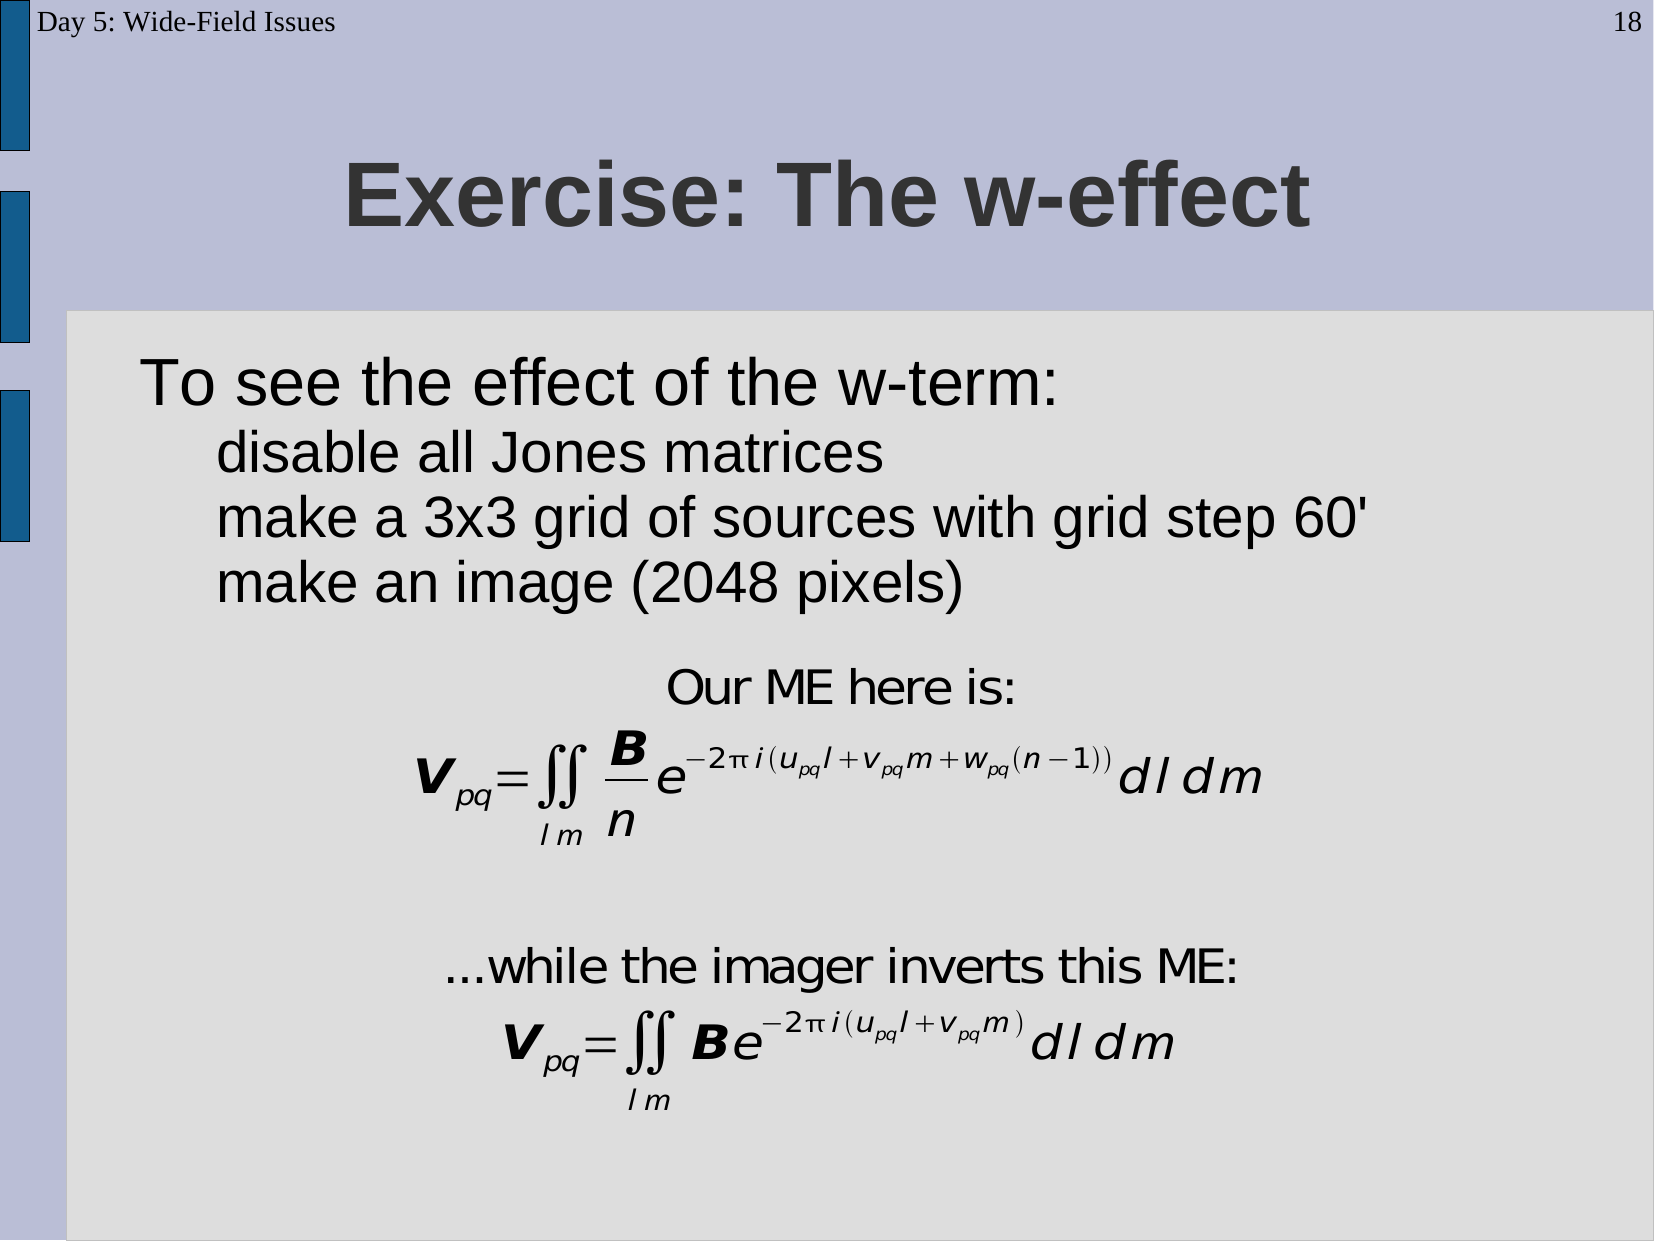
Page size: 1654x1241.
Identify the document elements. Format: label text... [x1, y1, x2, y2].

title Exercise: The w-effect [121, 98, 1534, 291]
chart [406, 649, 1270, 1191]
list To see the effect of the w-term: disable all Jones matrices make a 3x3 grid of sources with grid step 60' make an image (2048 pixels) [121, 344, 1534, 1112]
